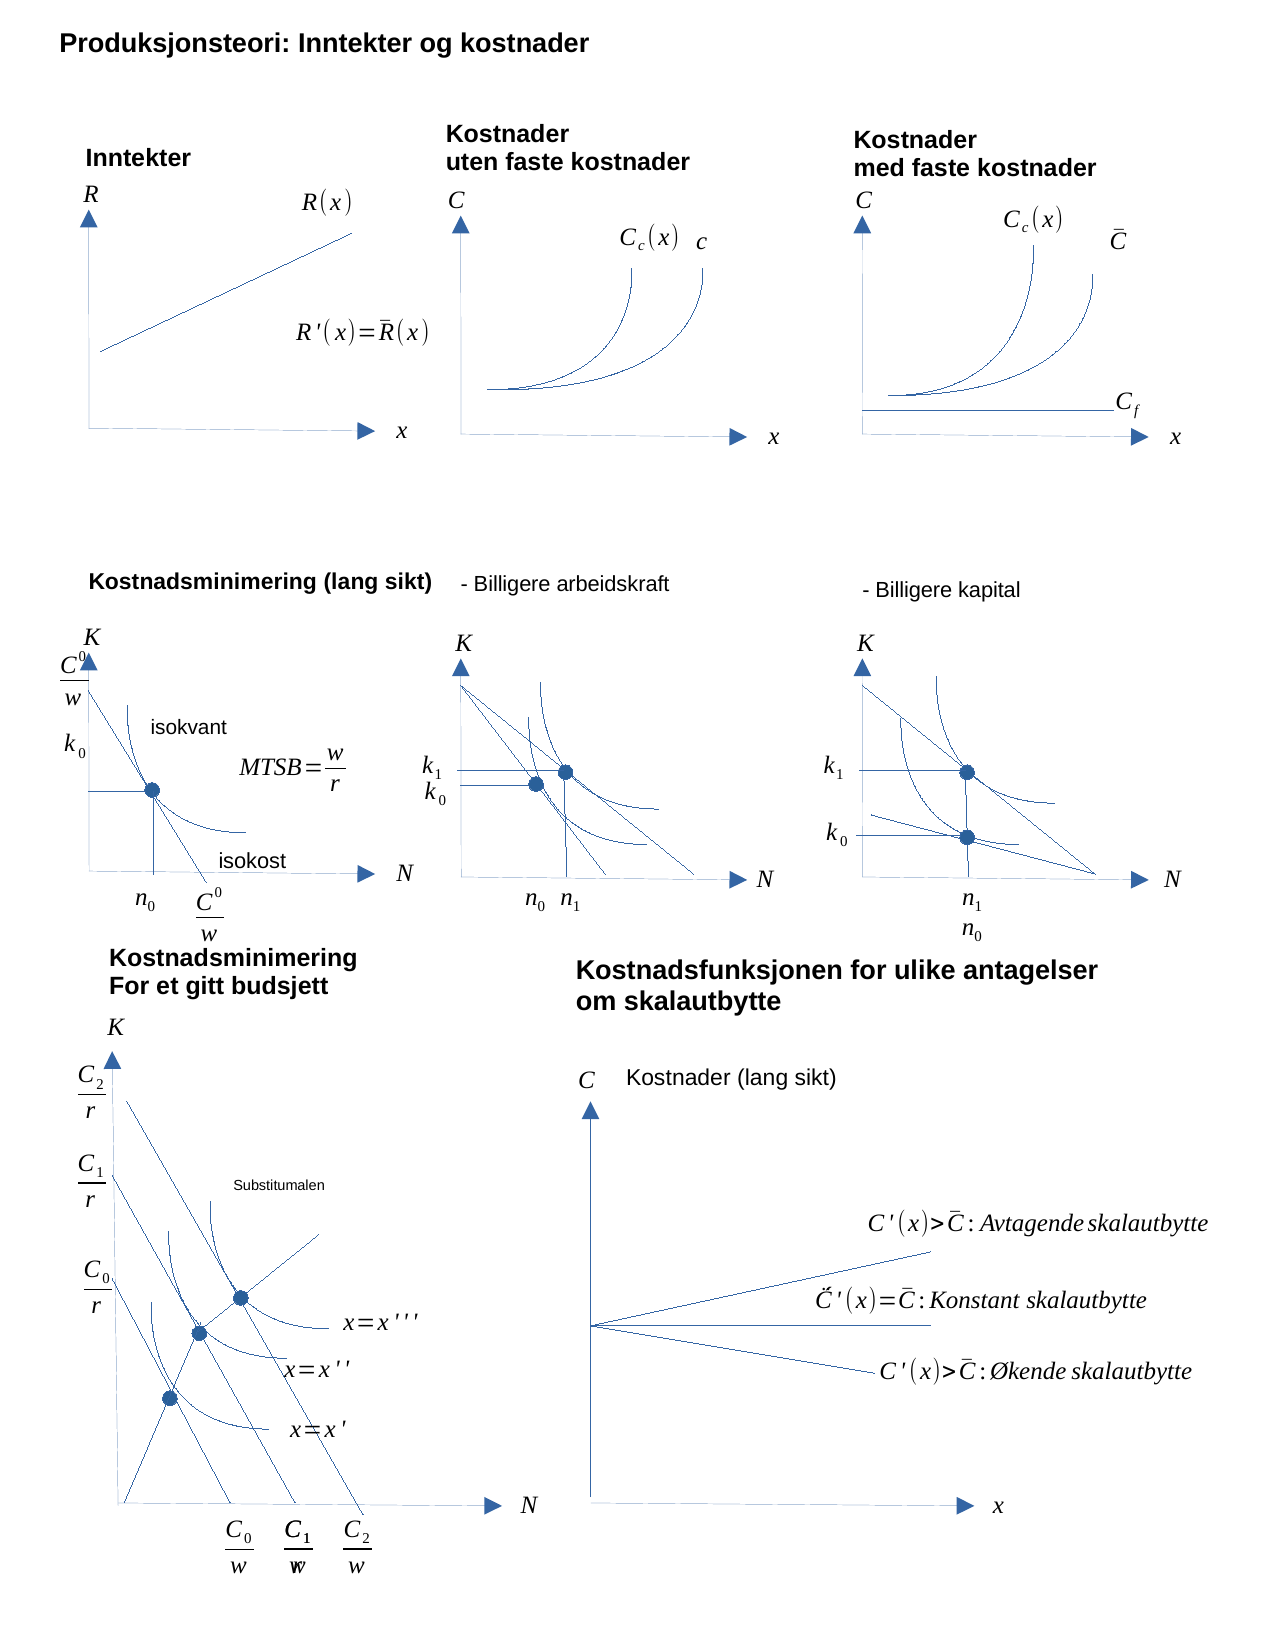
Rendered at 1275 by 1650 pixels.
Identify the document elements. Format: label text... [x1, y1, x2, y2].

chart [571, 1066, 602, 1095]
text_box [144, 782, 160, 798]
chart [70, 1060, 113, 1124]
chart [388, 860, 422, 888]
text_box [959, 829, 975, 845]
chart [217, 1515, 261, 1579]
chart [1103, 228, 1134, 256]
chart [689, 228, 715, 256]
chart [128, 883, 162, 915]
text_box Substitumalen [218, 1169, 344, 1201]
text_box [959, 764, 975, 780]
chart [1156, 865, 1189, 894]
chart [335, 1308, 426, 1337]
text_box Kostnadsminimering For et gitt budsjett [94, 936, 374, 1007]
chart [282, 1415, 353, 1443]
text_box Produksjonsteori: Inntekter og kostnader [44, 21, 753, 97]
chart [819, 818, 854, 850]
chart [748, 865, 782, 894]
text_box [233, 1290, 249, 1306]
chart [52, 623, 109, 711]
text_box - Billigere arbeidskraft [445, 563, 685, 604]
chart [955, 883, 989, 945]
text_box Kostnader uten faste kostnader [431, 112, 827, 184]
chart [760, 423, 787, 451]
chart [75, 180, 106, 209]
text_box isokvant [135, 708, 242, 747]
text_box - Billigere kapital [847, 569, 1106, 609]
chart [294, 186, 359, 218]
chart [554, 883, 587, 915]
text_box [558, 764, 573, 780]
chart [99, 1013, 132, 1042]
chart [276, 1515, 320, 1579]
text_box Kostnader med faste kostnader [838, 118, 1234, 190]
chart [873, 1356, 1199, 1387]
chart [1162, 423, 1188, 451]
chart [512, 1491, 546, 1520]
text_box Inntekter [70, 135, 207, 179]
chart [388, 417, 415, 445]
text_box [528, 776, 544, 792]
text_box Kostnadsfunksjonen for ulike antagelser om skalautbytte [561, 947, 1113, 1024]
chart [288, 316, 436, 348]
chart [441, 186, 472, 215]
chart [276, 1356, 357, 1384]
chart [188, 883, 231, 947]
chart [518, 883, 552, 915]
text_box isokost [203, 841, 302, 881]
chart [808, 1285, 1154, 1316]
chart [613, 222, 686, 255]
chart [1109, 387, 1147, 419]
chart [335, 1515, 379, 1579]
chart [861, 1208, 1216, 1239]
chart [447, 629, 481, 658]
text_box Kostnader (lang sikt) [611, 1057, 852, 1098]
chart [69, 1149, 113, 1213]
chart [996, 204, 1070, 237]
chart [75, 1255, 119, 1319]
chart [231, 738, 354, 798]
chart [57, 730, 92, 762]
text_box Kostnadsminimering (lang sikt) [73, 561, 448, 602]
chart [849, 190, 880, 215]
chart [985, 1491, 1011, 1520]
chart [817, 751, 851, 783]
chart [849, 629, 882, 658]
text_box [191, 1325, 207, 1341]
text_box [162, 1390, 178, 1406]
chart [415, 751, 452, 809]
